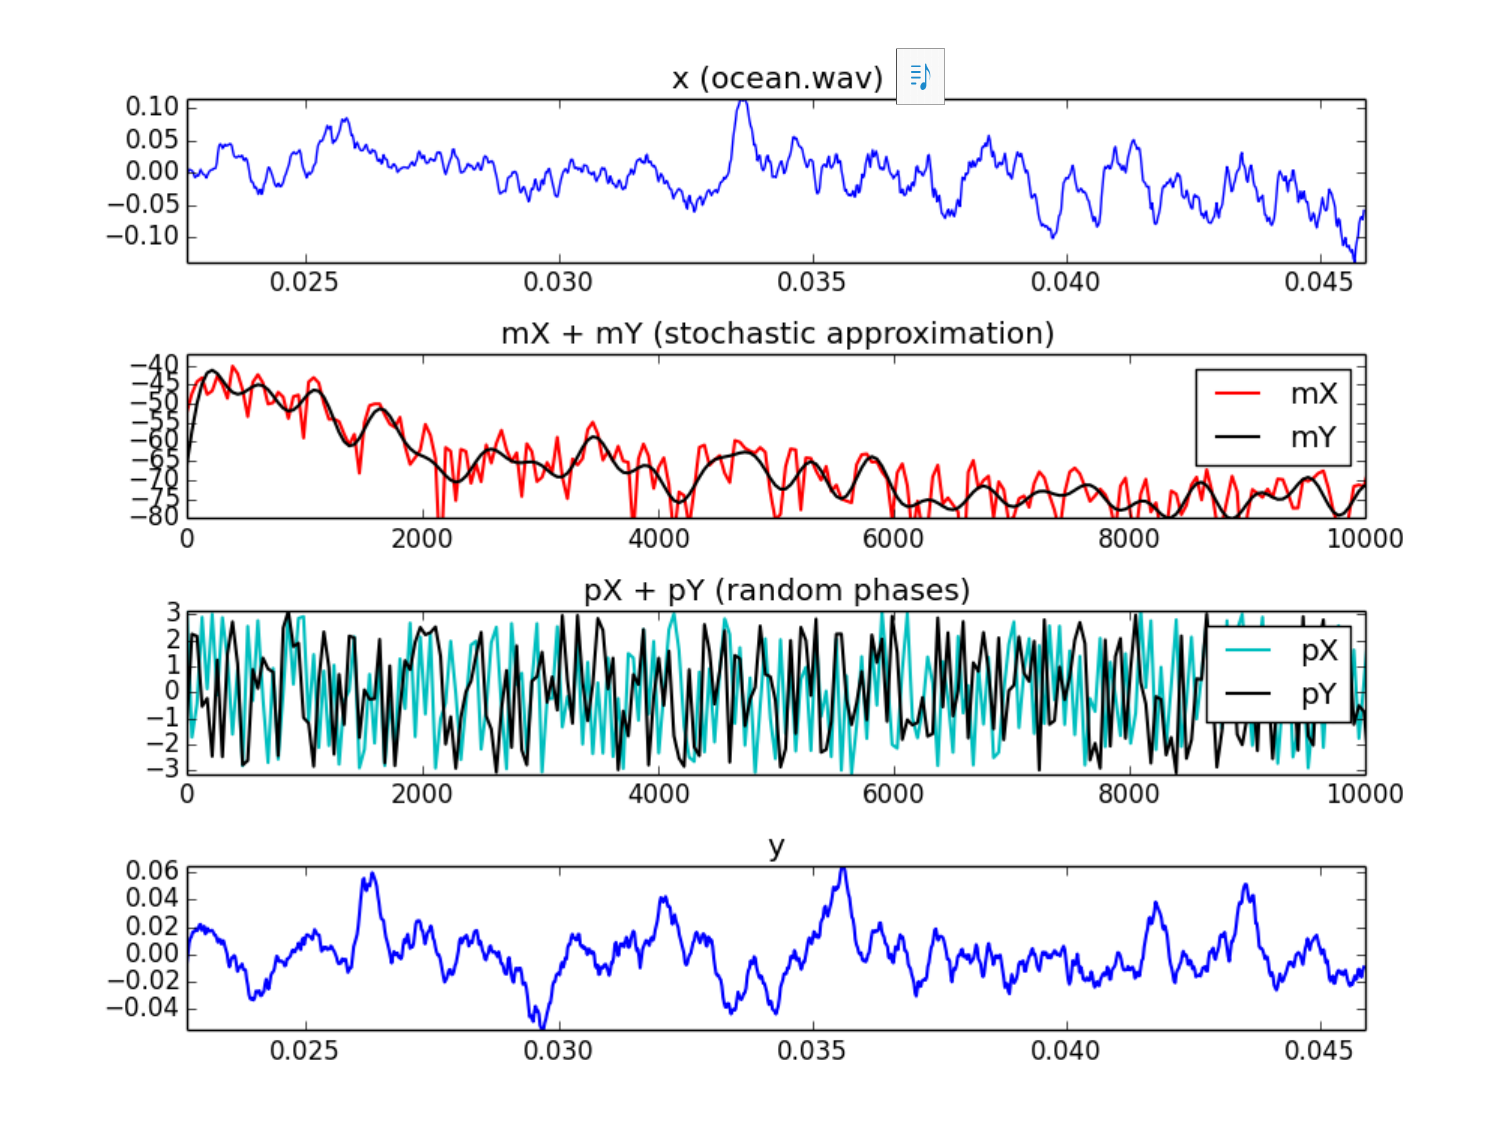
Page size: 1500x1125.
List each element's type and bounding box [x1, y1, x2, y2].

text_box [895, 47, 946, 105]
picture [79, 39, 1430, 1090]
